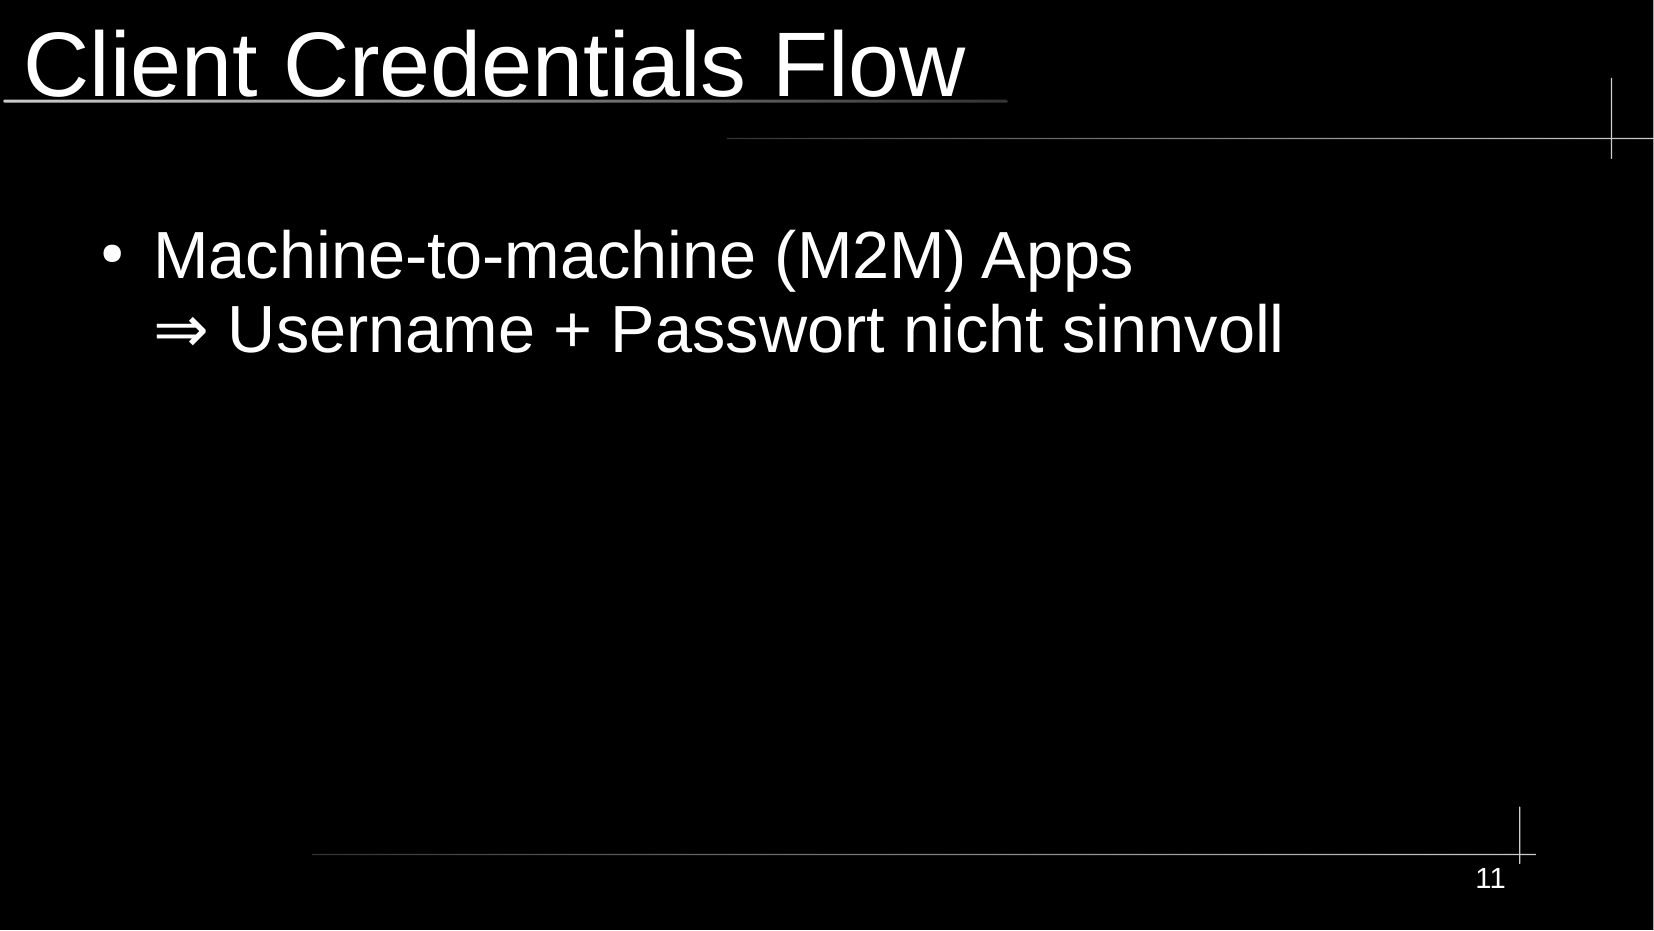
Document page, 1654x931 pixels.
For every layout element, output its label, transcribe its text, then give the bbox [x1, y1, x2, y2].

list Machine-to-machine (M2M) Apps ⇒ Username + Passwort nicht sinnvoll [82, 217, 1571, 758]
title Client Credentials Flow [23, 11, 1589, 119]
